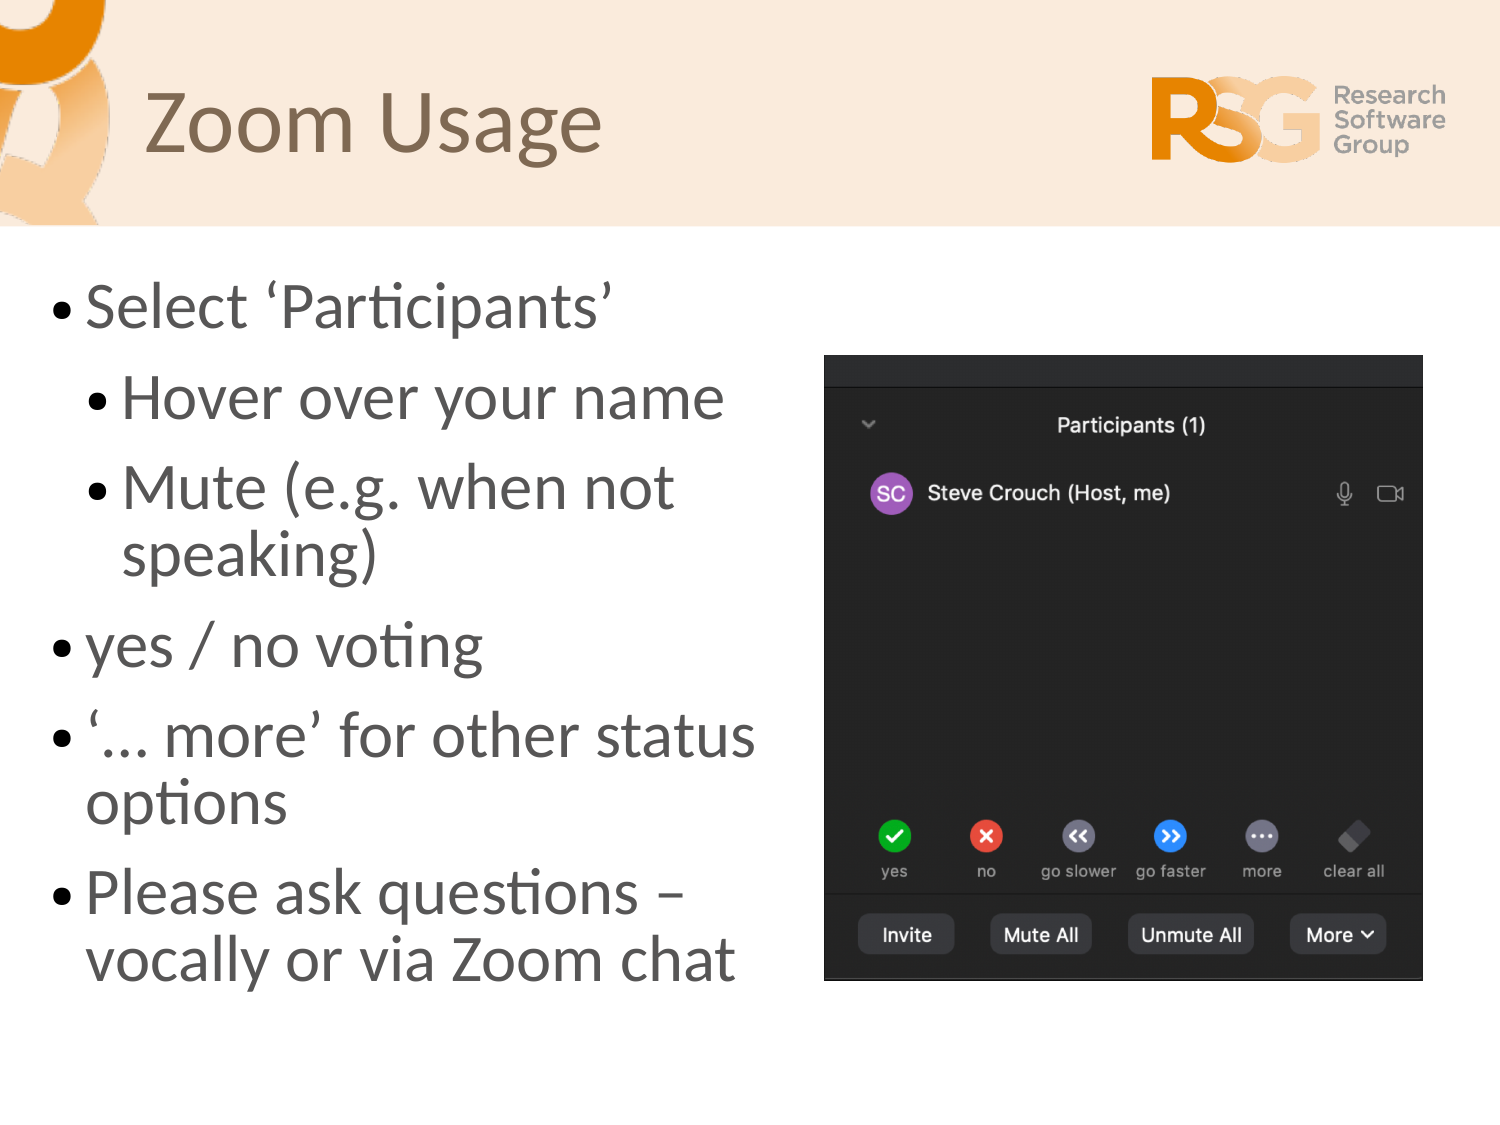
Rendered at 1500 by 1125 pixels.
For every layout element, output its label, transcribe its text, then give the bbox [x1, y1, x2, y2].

text_box Select ‘Participants’ Hover over your name Mute (e.g. when not speaking) yes / no voting ‘… more’ for other status options Please ask questions – vocally or via Zoom chat [35, 271, 827, 1101]
picture [0, 0, 113, 225]
picture [827, 355, 1423, 981]
picture [1100, 27, 1497, 212]
title Zoom Usage [129, 21, 1128, 210]
